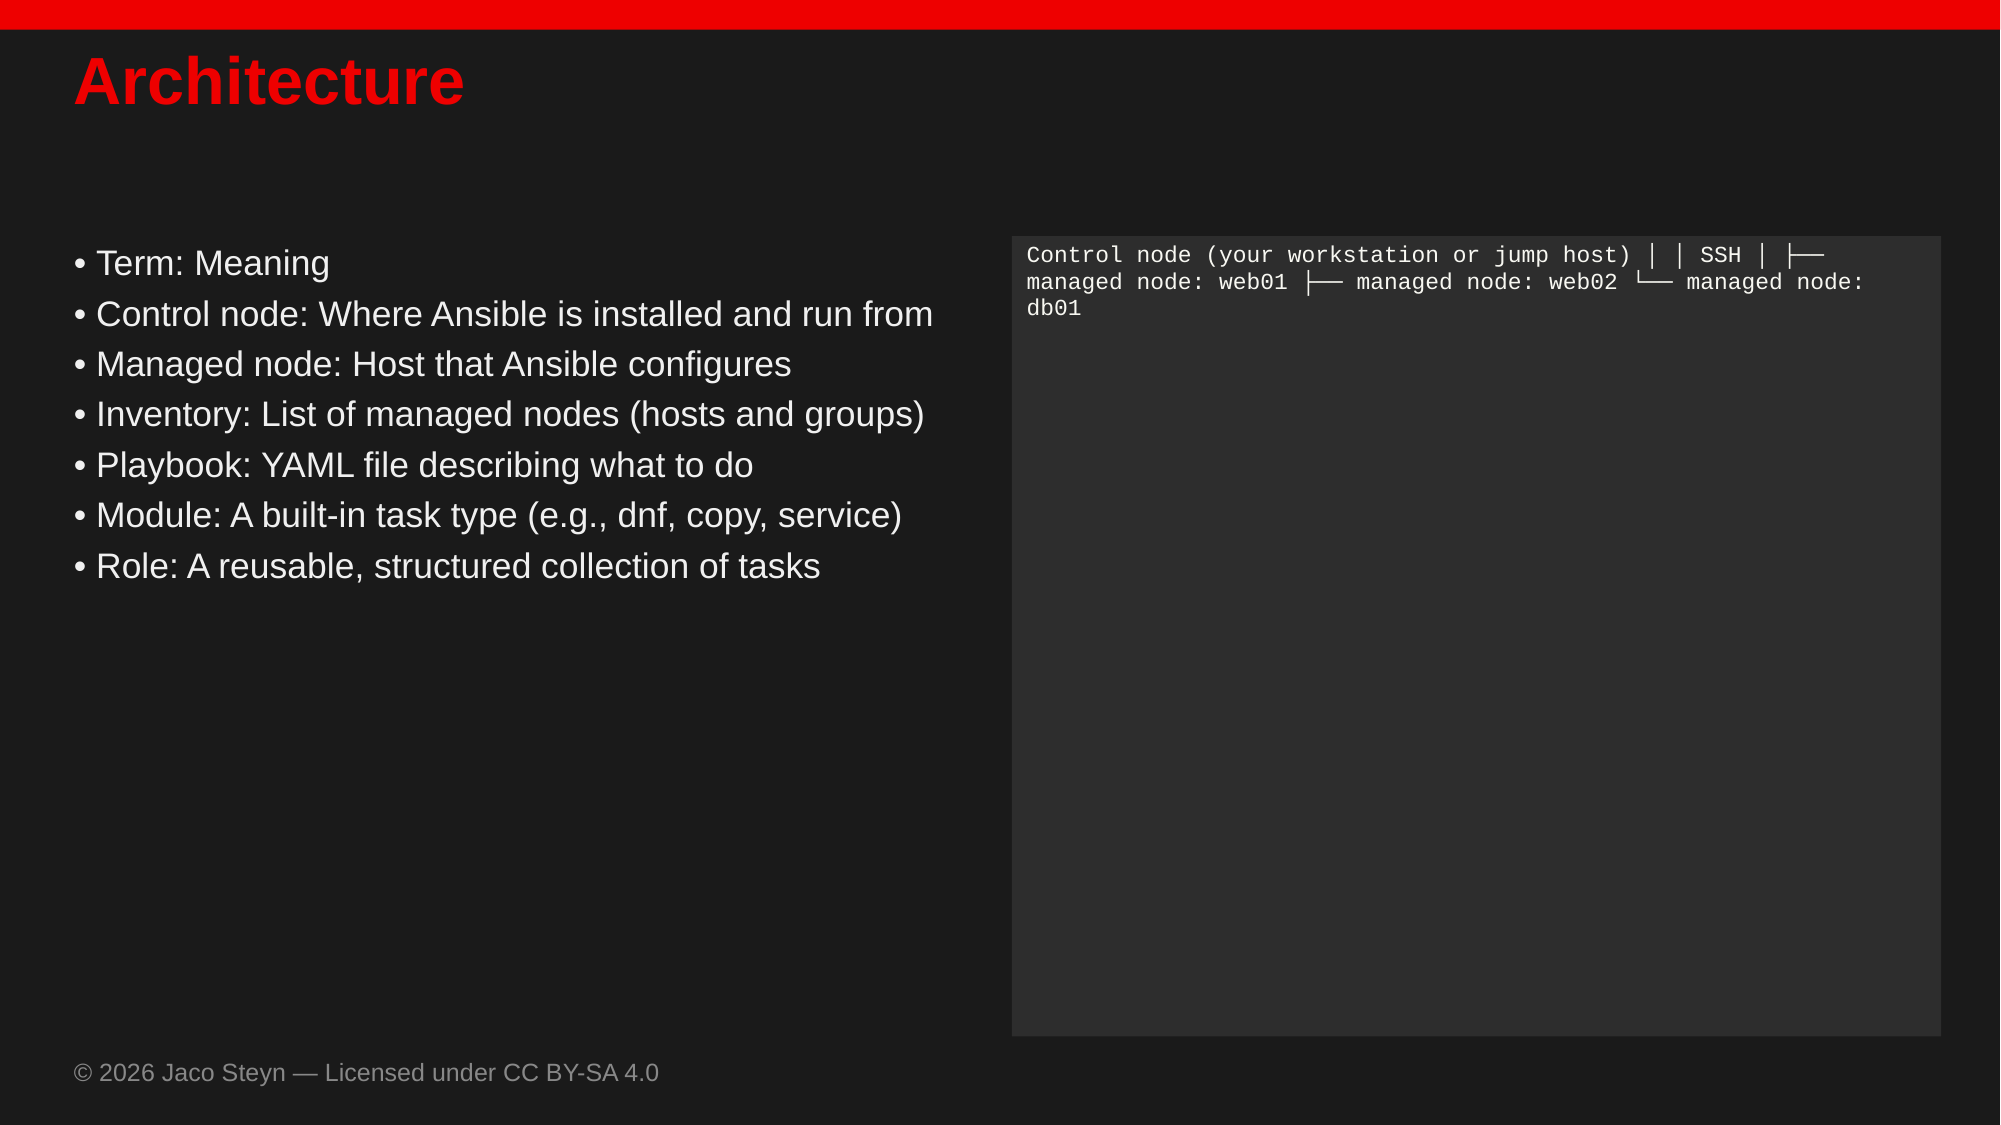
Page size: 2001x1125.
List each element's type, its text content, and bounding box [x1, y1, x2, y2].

text_box Control node (your workstation or jump host) │ │ SSH │ ├── managed node: web01 ├── managed node: web02 └── managed node: db01 [1011, 236, 1942, 1037]
text_box Architecture [59, 36, 1942, 208]
text_box [0, 0, 2001, 30]
text_box • Term: Meaning • Control node: Where Ansible is installed and run from • Managed node: Host that Ansible configures • Inventory: List of managed nodes (hosts and groups) • Playbook: YAML file describing what to do • Module: A built-in task type (e.g., dnf, copy, service) • Role: A reusable, structured collection of tasks [59, 236, 989, 1037]
text_box © 2026 Jaco Steyn — Licensed under CC BY-SA 4.0 [59, 1051, 1942, 1093]
